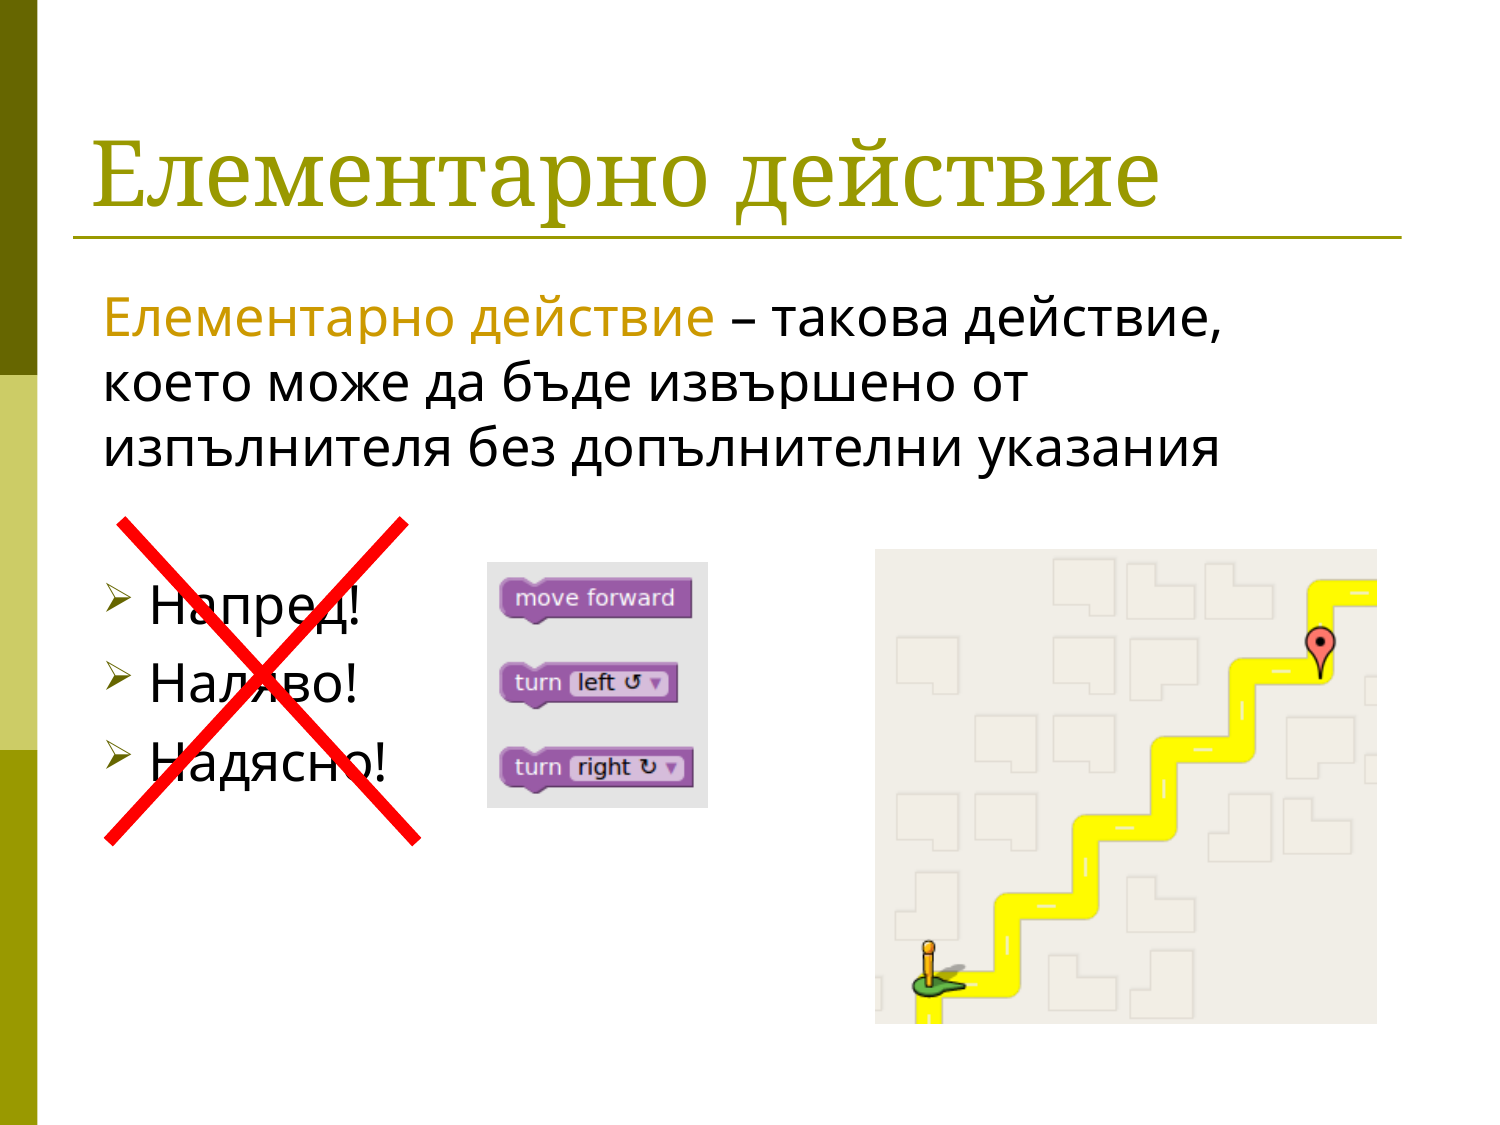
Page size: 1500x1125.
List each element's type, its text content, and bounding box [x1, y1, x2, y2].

picture [875, 549, 1377, 1024]
title Елементарно действие [75, 45, 1426, 233]
picture [487, 562, 708, 808]
list Елементарно действие – такова действие, което може да бъде извършено от изпълнителя без допълнителни указания Напред! Наляво! Надясно! [87, 275, 1388, 1075]
